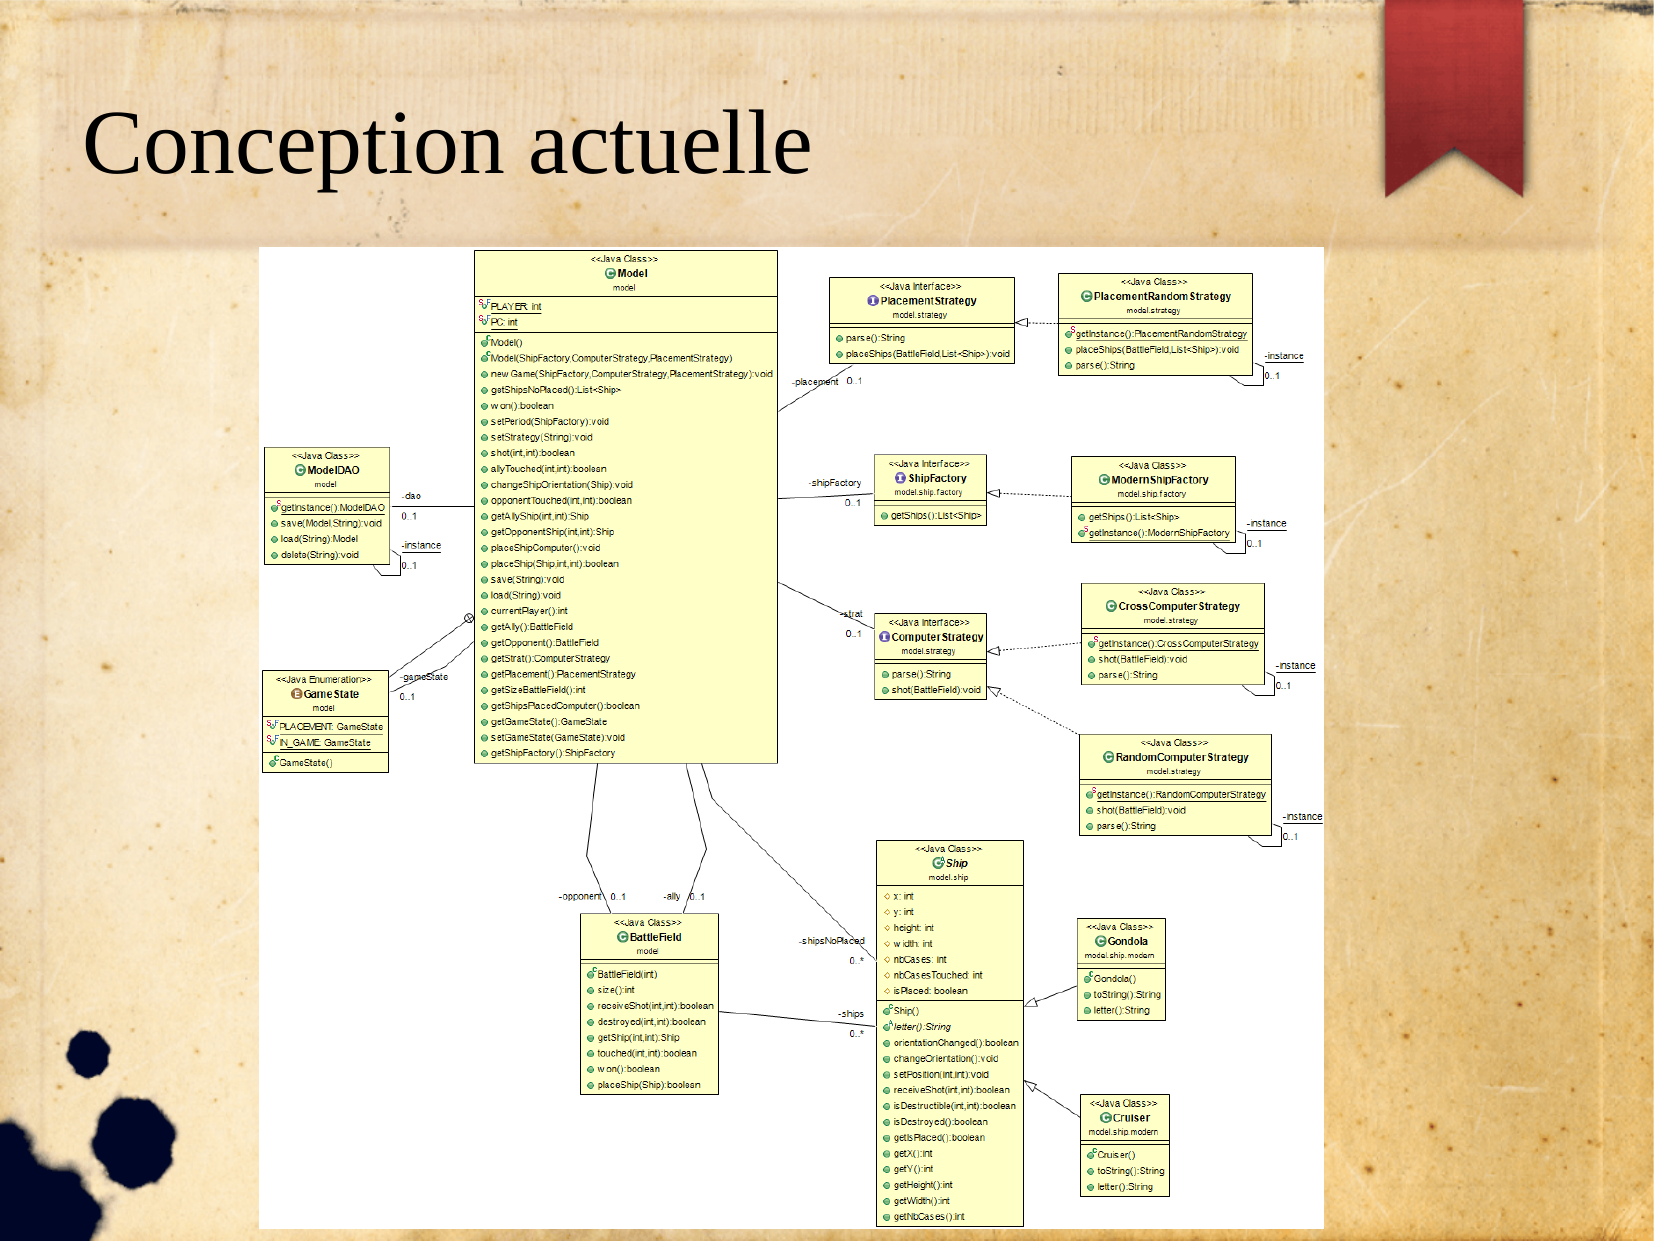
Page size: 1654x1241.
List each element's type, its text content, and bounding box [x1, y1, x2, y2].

title Conception actuelle [82, 49, 1347, 237]
picture [0, 0, 1654, 1241]
